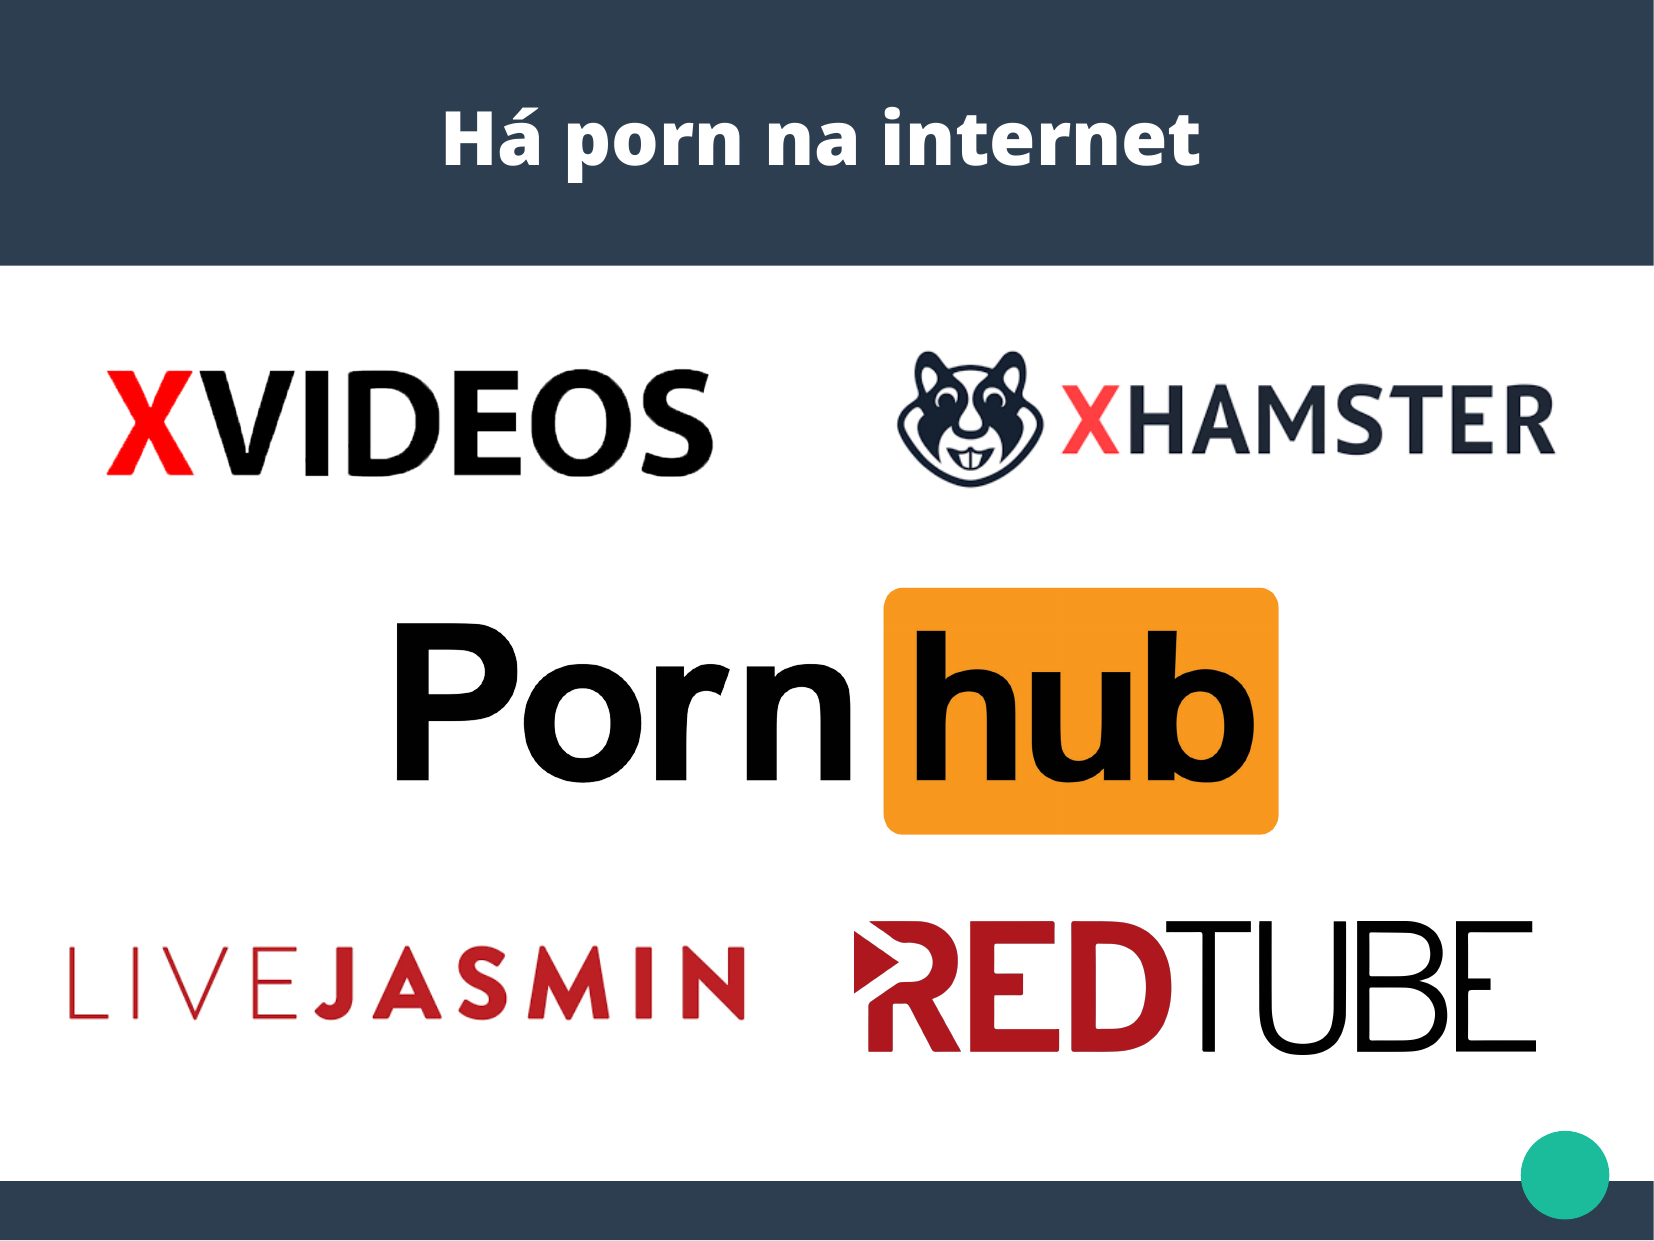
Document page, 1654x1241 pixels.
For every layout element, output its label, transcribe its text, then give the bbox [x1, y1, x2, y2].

picture [40, 310, 1565, 1055]
title Há porn na internet [366, 84, 1323, 189]
